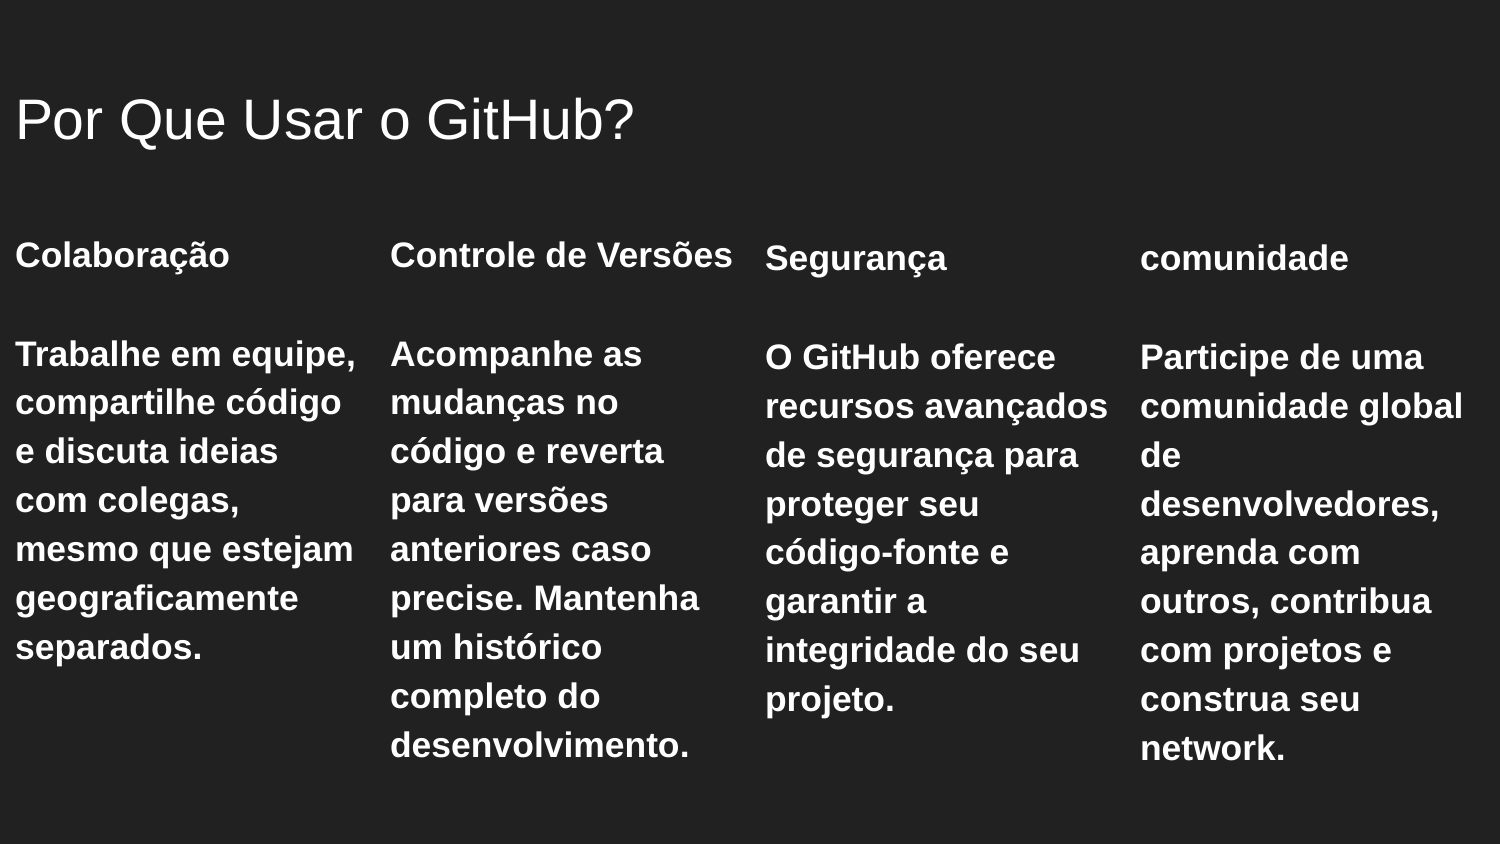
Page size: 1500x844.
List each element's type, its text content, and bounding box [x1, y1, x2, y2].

text_box Segurança O GitHub oferece recursos avançados de segurança para proteger seu código-fonte e garantir a integridade do seu projeto. [749, 213, 1124, 844]
text_box Colaboração Trabalhe em equipe, compartilhe código e discuta ideias com colegas, mesmo que estejam geograficamente separados. [0, 210, 374, 841]
text_box comunidade Participe de uma comunidade global de desenvolvedores, aprenda com outros, contribua com projetos e construa seu network. [1124, 213, 1500, 844]
title Por Que Usar o GitHub? [0, 72, 1398, 167]
text_box Controle de Versões Acompanhe as mudanças no código e reverta para versões anteriores caso precise. Mantenha um histórico completo do desenvolvimento. [374, 210, 750, 841]
